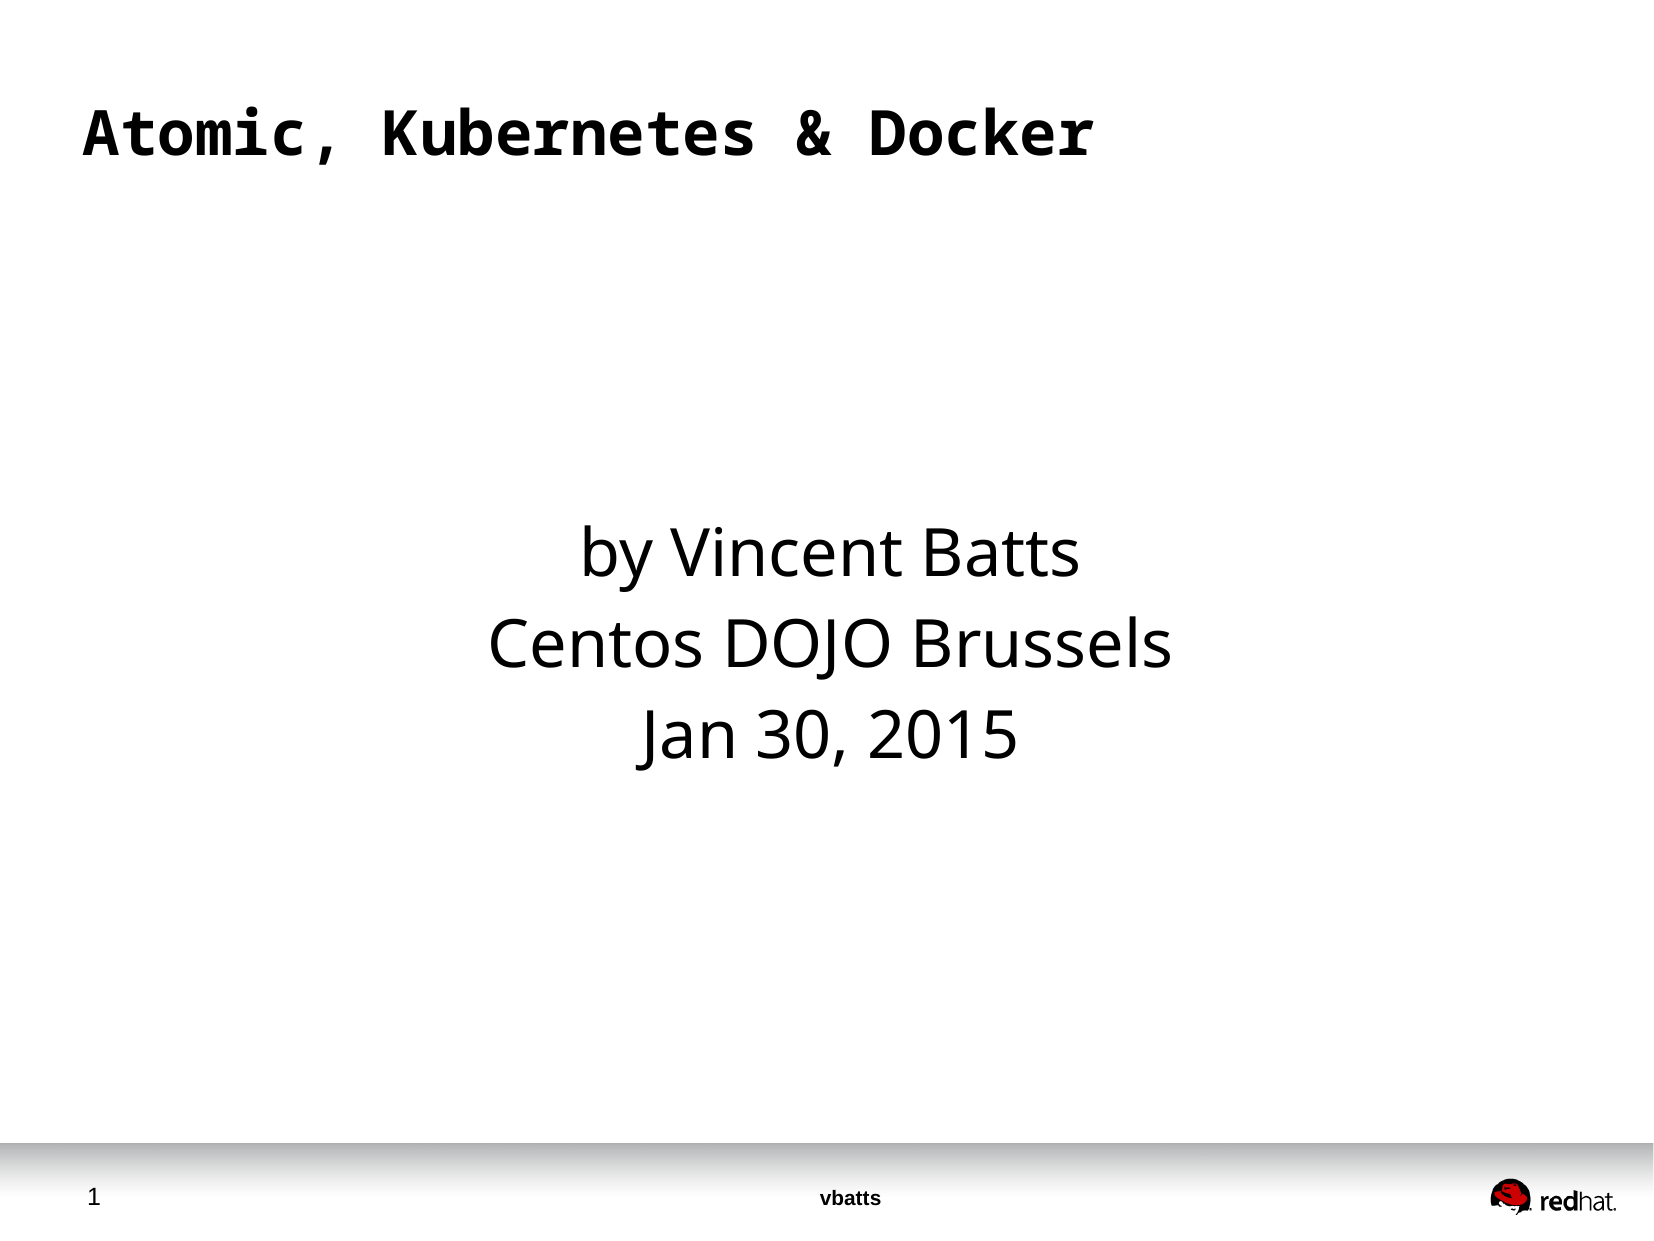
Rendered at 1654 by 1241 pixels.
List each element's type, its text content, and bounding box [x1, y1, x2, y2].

picture [0, 1143, 1654, 1241]
title Atomic, Kubernetes & Docker [82, 37, 1571, 226]
subtitle by Vincent Batts Centos DOJO Brussels Jan 30, 2015 [86, 244, 1576, 1039]
